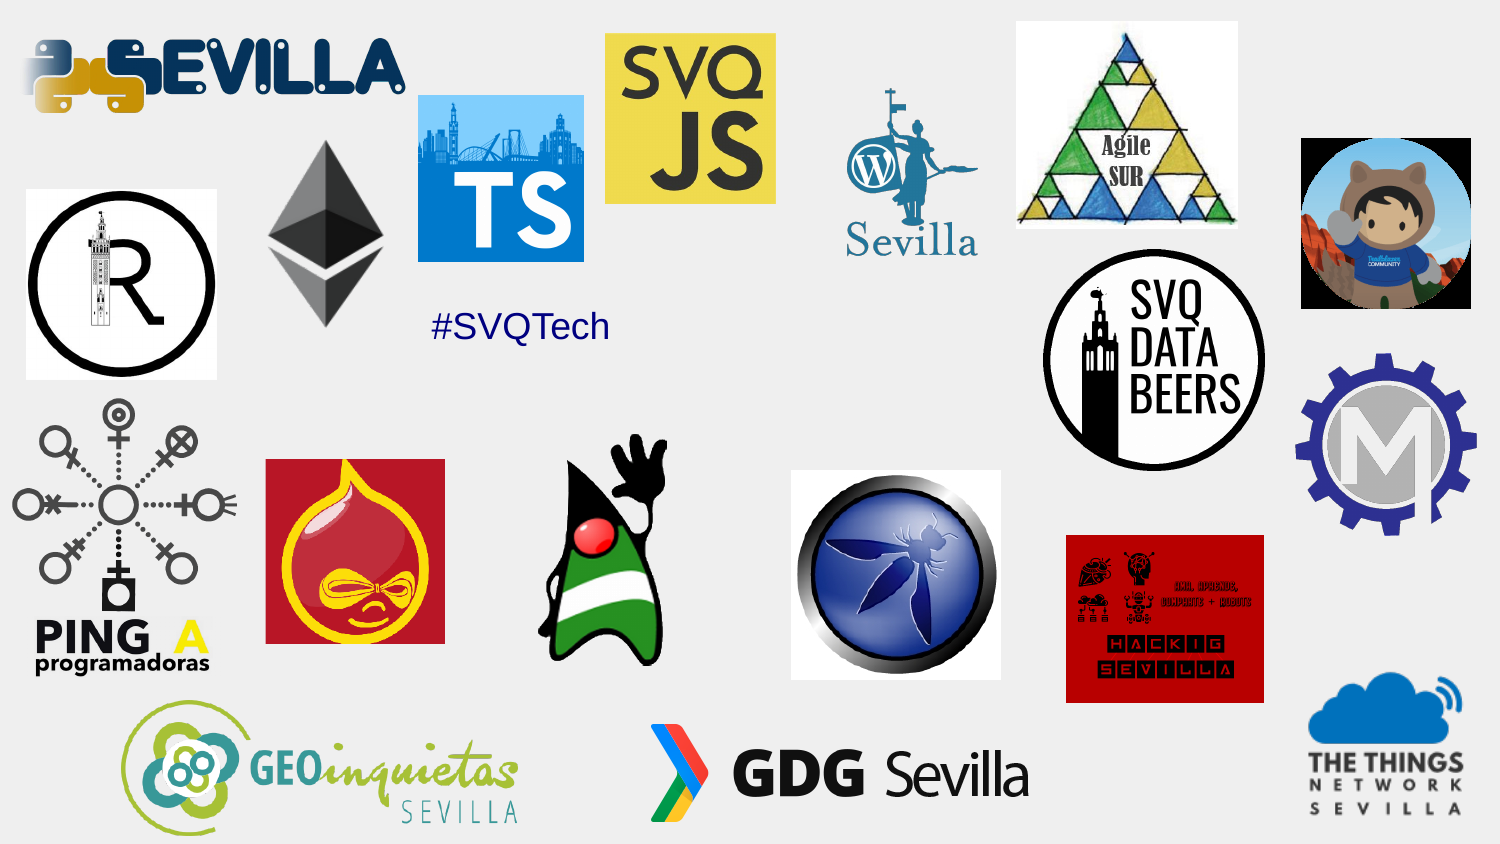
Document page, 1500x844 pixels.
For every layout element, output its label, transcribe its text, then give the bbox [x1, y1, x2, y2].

picture [1286, 643, 1486, 842]
picture [638, 691, 1035, 844]
picture [605, 33, 776, 204]
text_box #SVQTech [416, 286, 955, 410]
picture [1295, 353, 1477, 536]
picture [791, 470, 1001, 680]
picture [26, 189, 217, 380]
picture [1301, 138, 1471, 309]
picture [265, 459, 445, 644]
picture [1066, 535, 1264, 704]
picture [12, 18, 584, 336]
picture [121, 700, 518, 836]
picture [797, 21, 1238, 309]
picture [538, 434, 667, 666]
picture [0, 386, 248, 680]
picture [1043, 249, 1265, 471]
